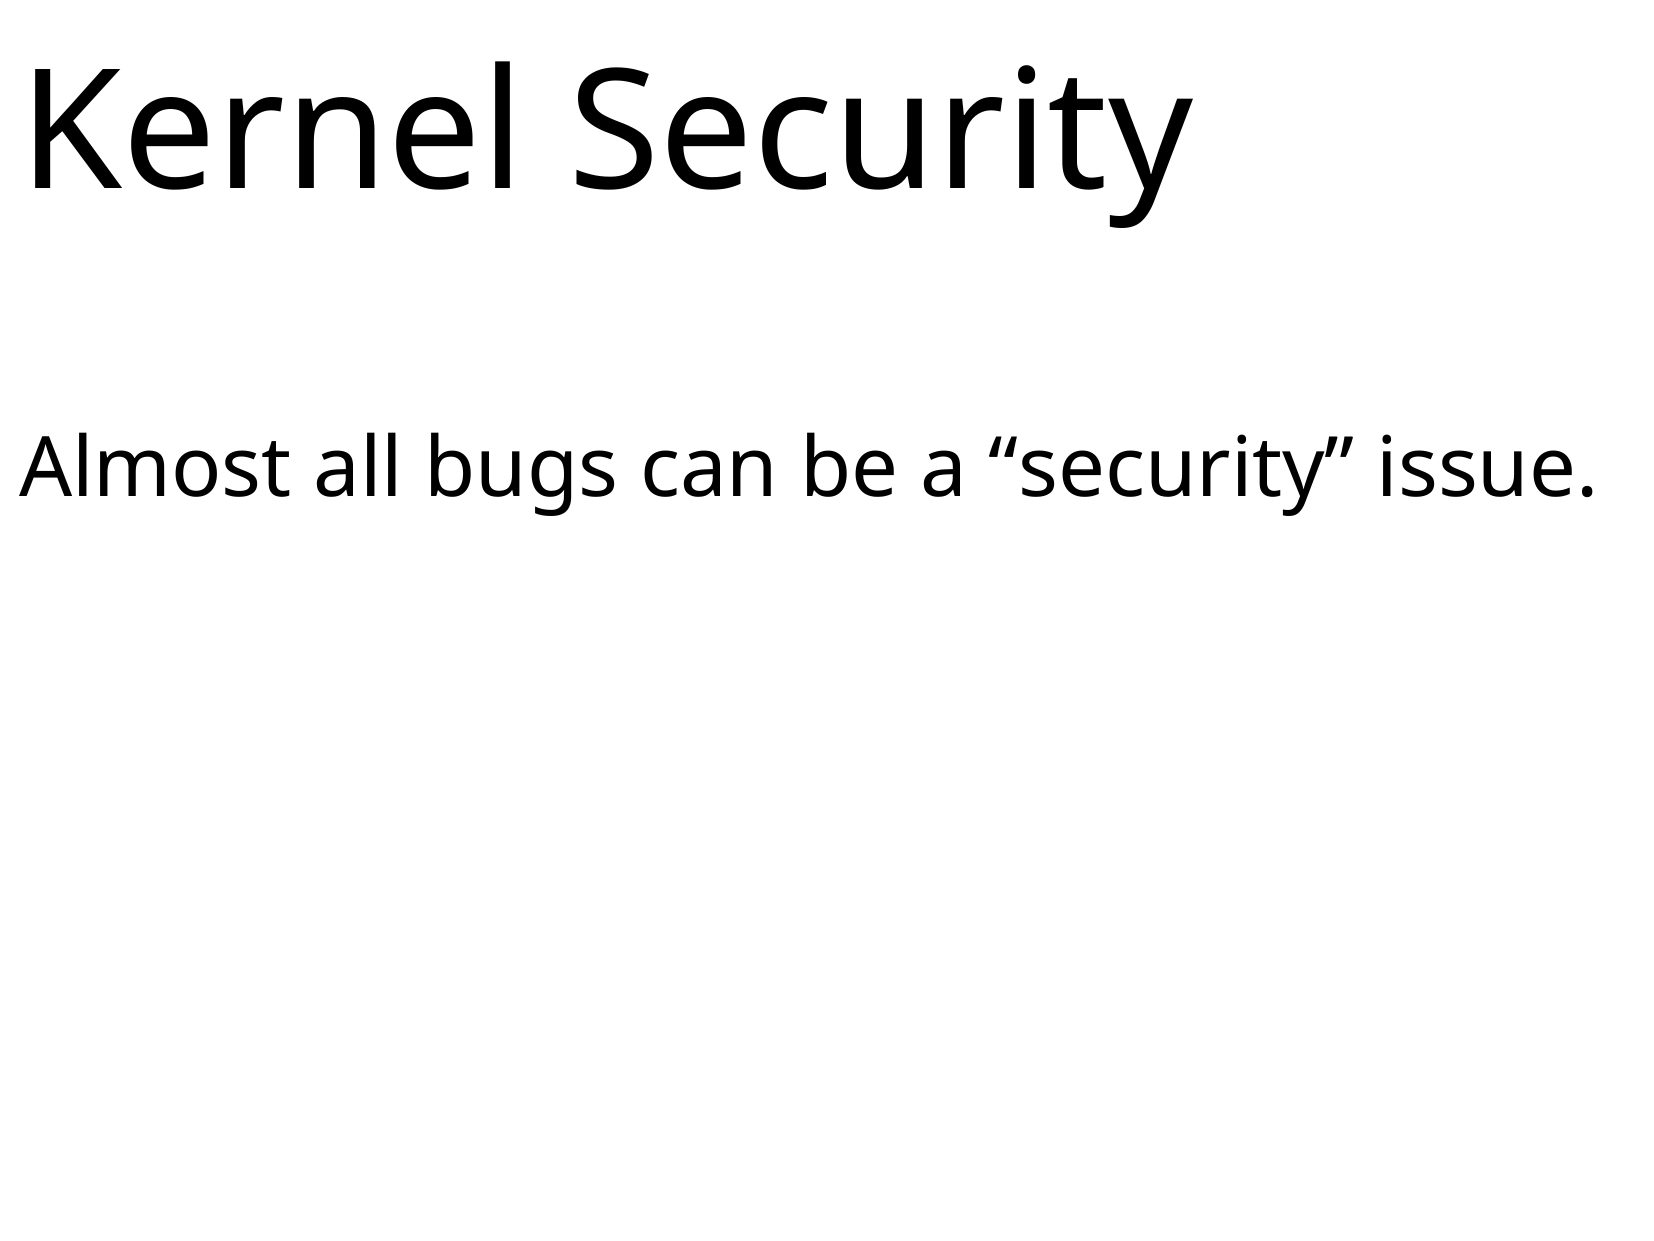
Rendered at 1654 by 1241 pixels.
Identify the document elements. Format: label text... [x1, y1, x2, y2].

text_box Kernel Security Almost all bugs can be a “security” issue. [4, 3, 1654, 917]
